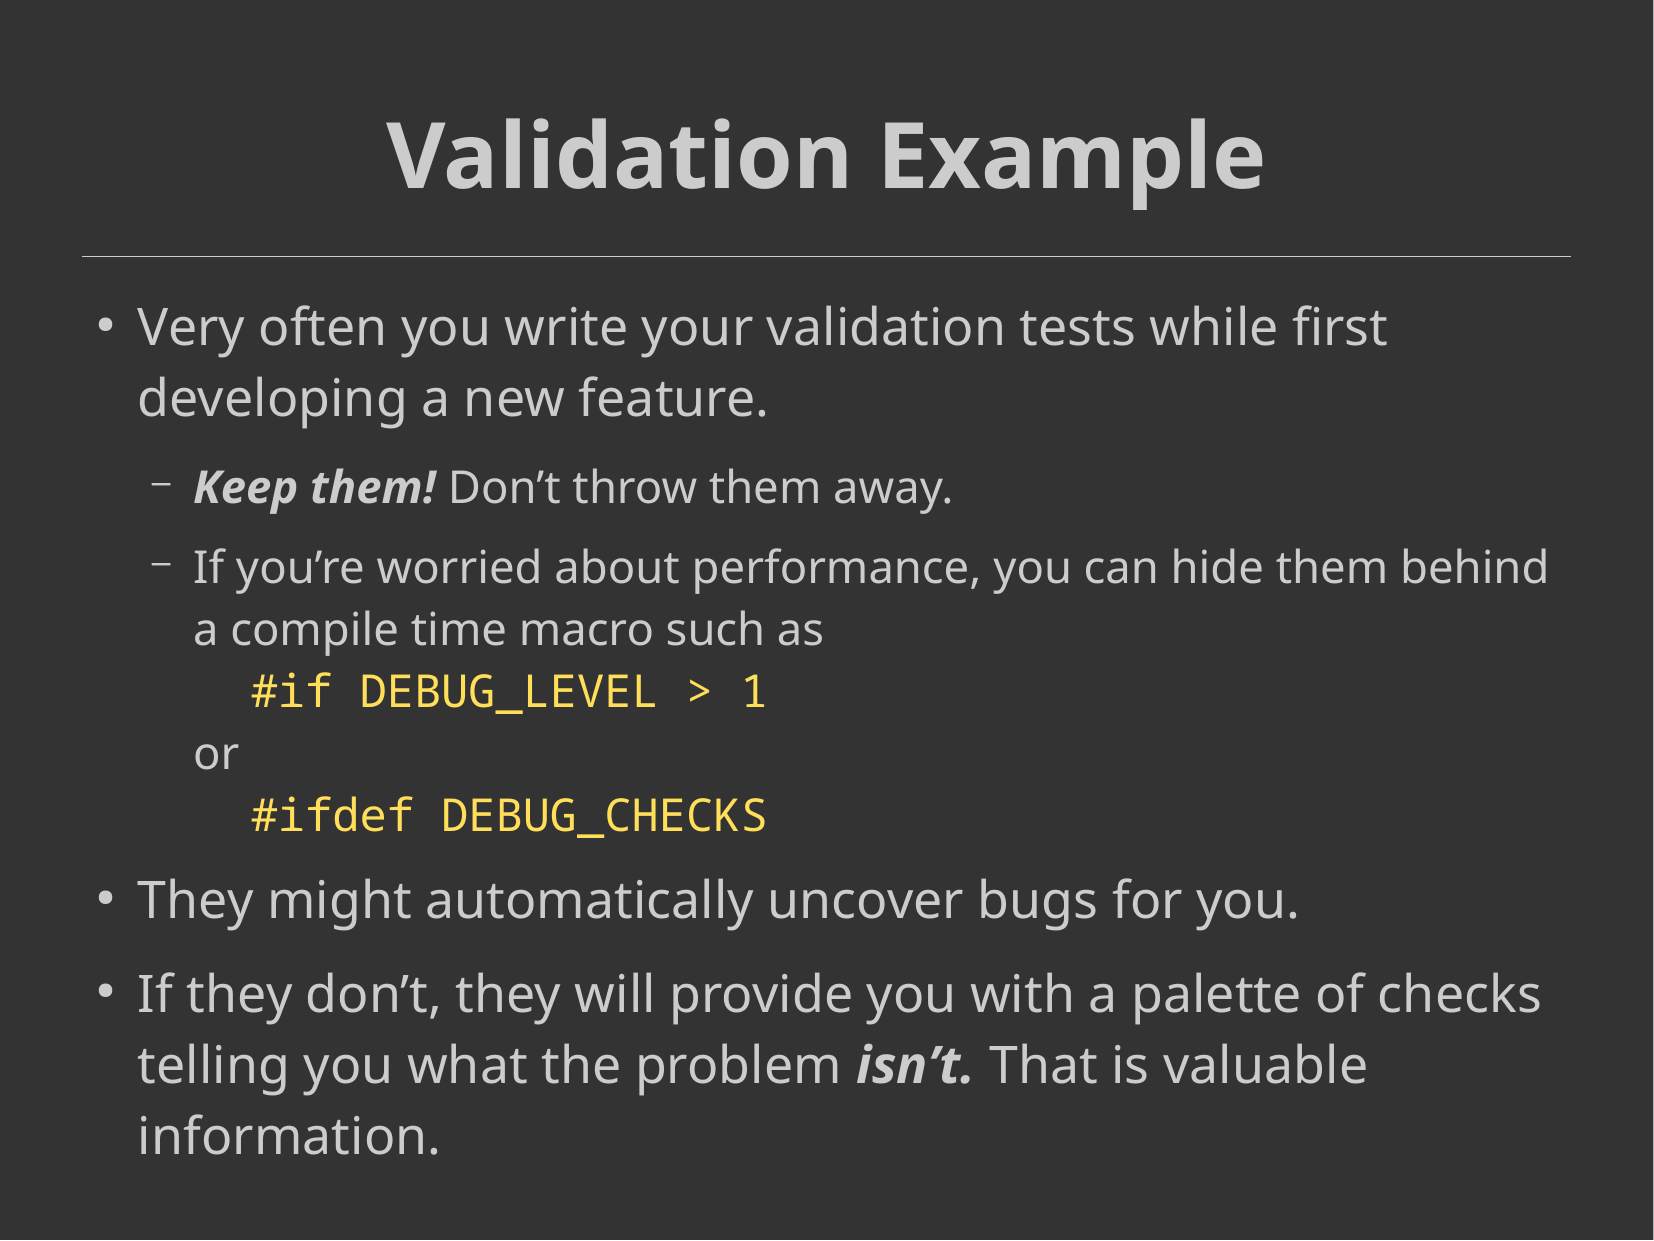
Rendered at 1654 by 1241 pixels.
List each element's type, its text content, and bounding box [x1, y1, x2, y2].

list Very often you write your validation tests while first developing a new feature. Keep them! Don’t throw them away. If you’re worried about performance, you can hide them behind a compile time macro such as #if DEBUG_LEVEL > 1 or #ifdef DEBUG_CHECKS They might automatically uncover bugs for you. If they don’t, they will provide you with a palette of checks telling you what the problem isn’t. That is valuable information. [82, 290, 1571, 1182]
title Validation Example [82, 49, 1571, 257]
